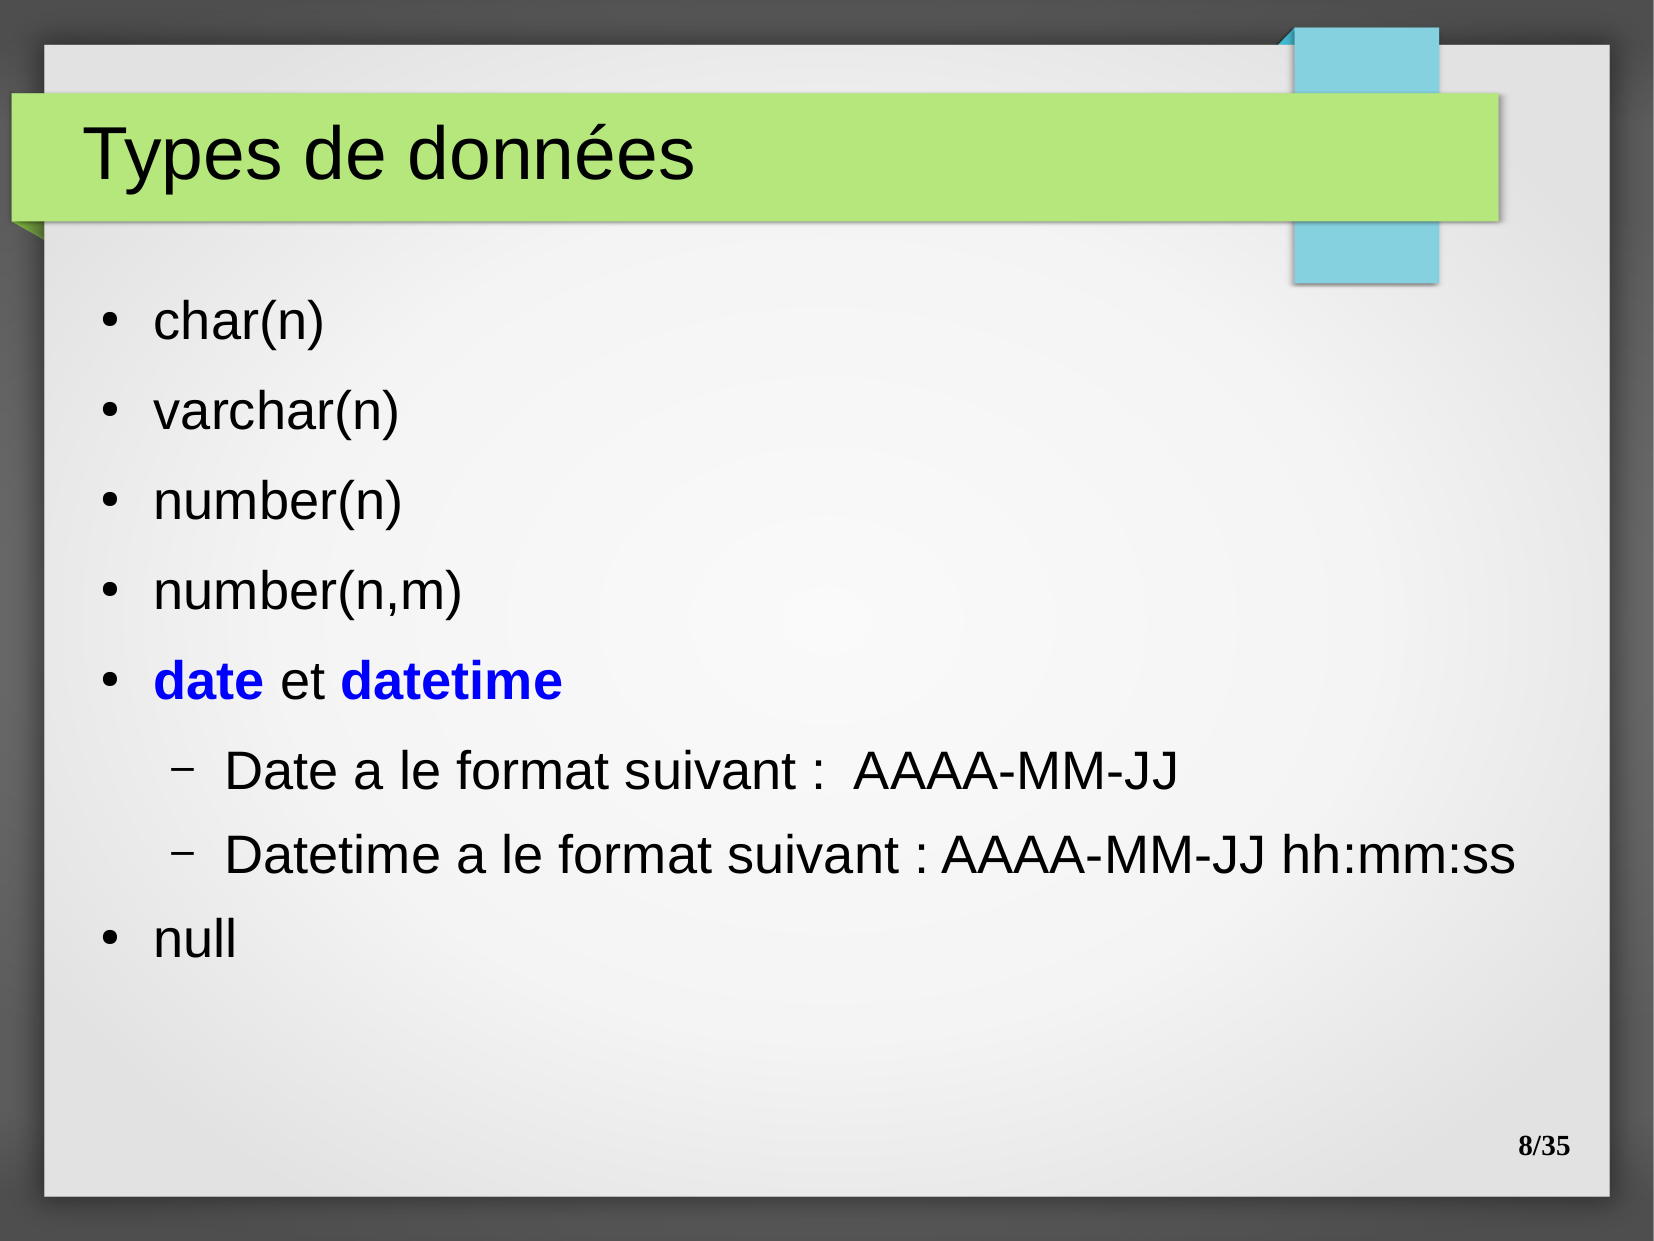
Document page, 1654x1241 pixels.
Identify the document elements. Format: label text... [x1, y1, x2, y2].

picture [0, 0, 1654, 1241]
title Types de données [82, 94, 1264, 213]
list char(n) varchar(n) number(n) number(n,m) date et datetime Date a le format suivant : AAAA-MM-JJ Datetime a le format suivant : AAAA-MM-JJ hh:mm:ss null [82, 290, 1571, 1109]
